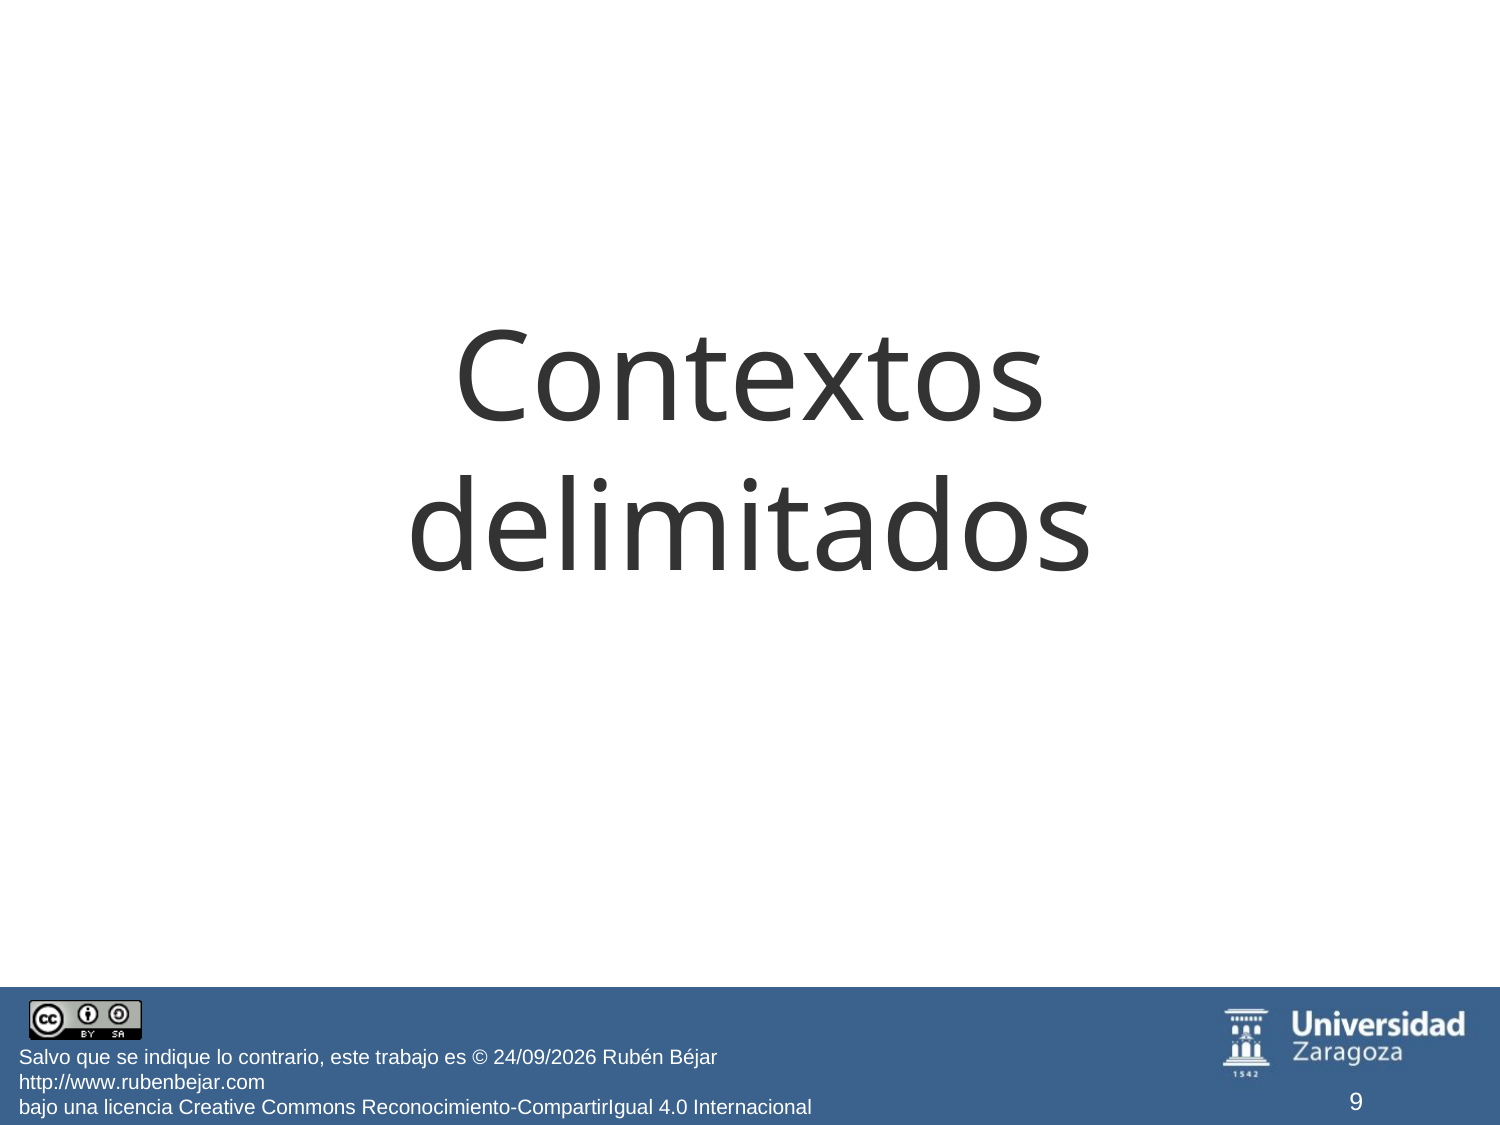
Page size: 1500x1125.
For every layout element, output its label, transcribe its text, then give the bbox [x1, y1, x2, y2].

text_box Contextos delimitados [169, 307, 1331, 585]
picture [0, 987, 1500, 1125]
